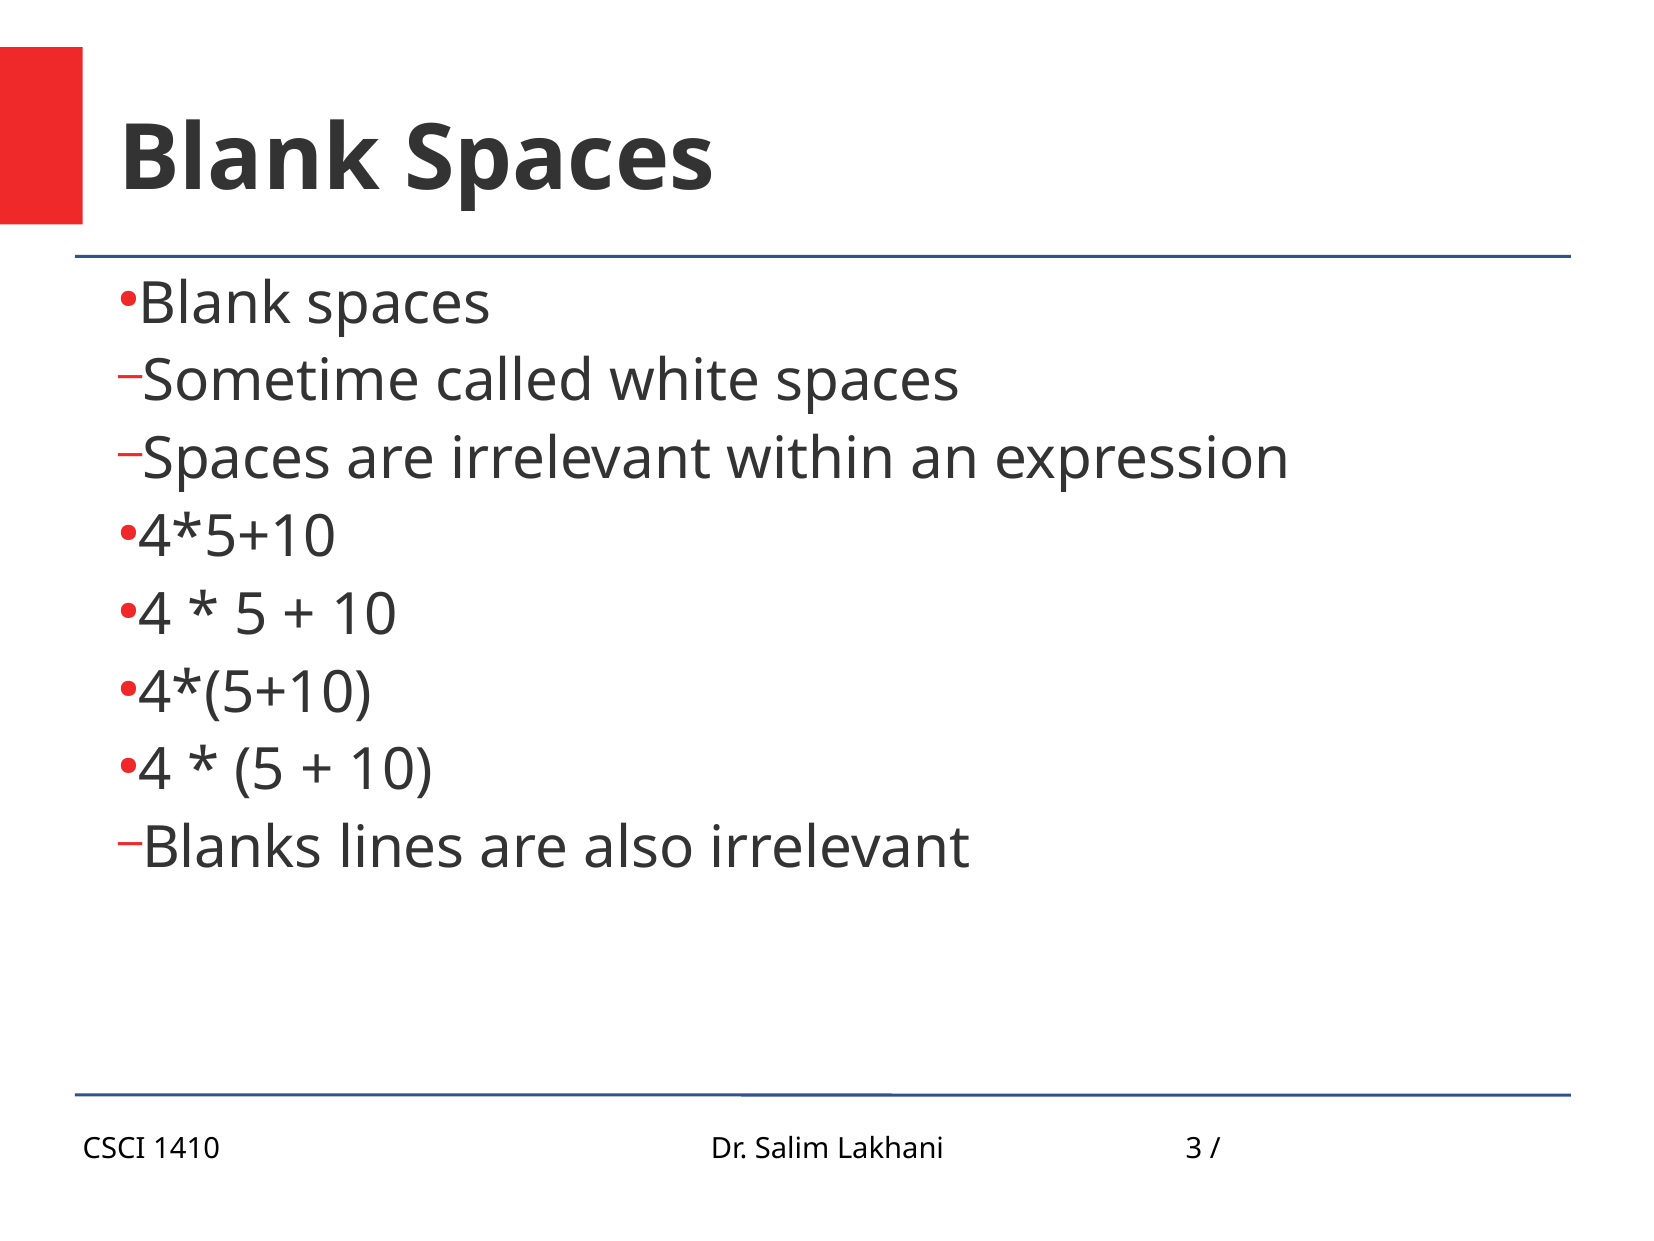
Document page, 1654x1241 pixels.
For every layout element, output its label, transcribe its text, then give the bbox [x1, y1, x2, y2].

list Blank spaces Sometime called white spaces Spaces are irrelevant within an expression 4*5+10 4 * 5 + 10 4*(5+10) 4 * (5 + 10) Blanks lines are also irrelevant [118, 265, 1536, 1081]
title Blank Spaces [118, 49, 1571, 257]
text_box CSCI 1410 [82, 1129, 468, 1216]
text_box Dr. Salim Lakhani [565, 1129, 1090, 1216]
text_box / [1185, 1129, 1571, 1216]
